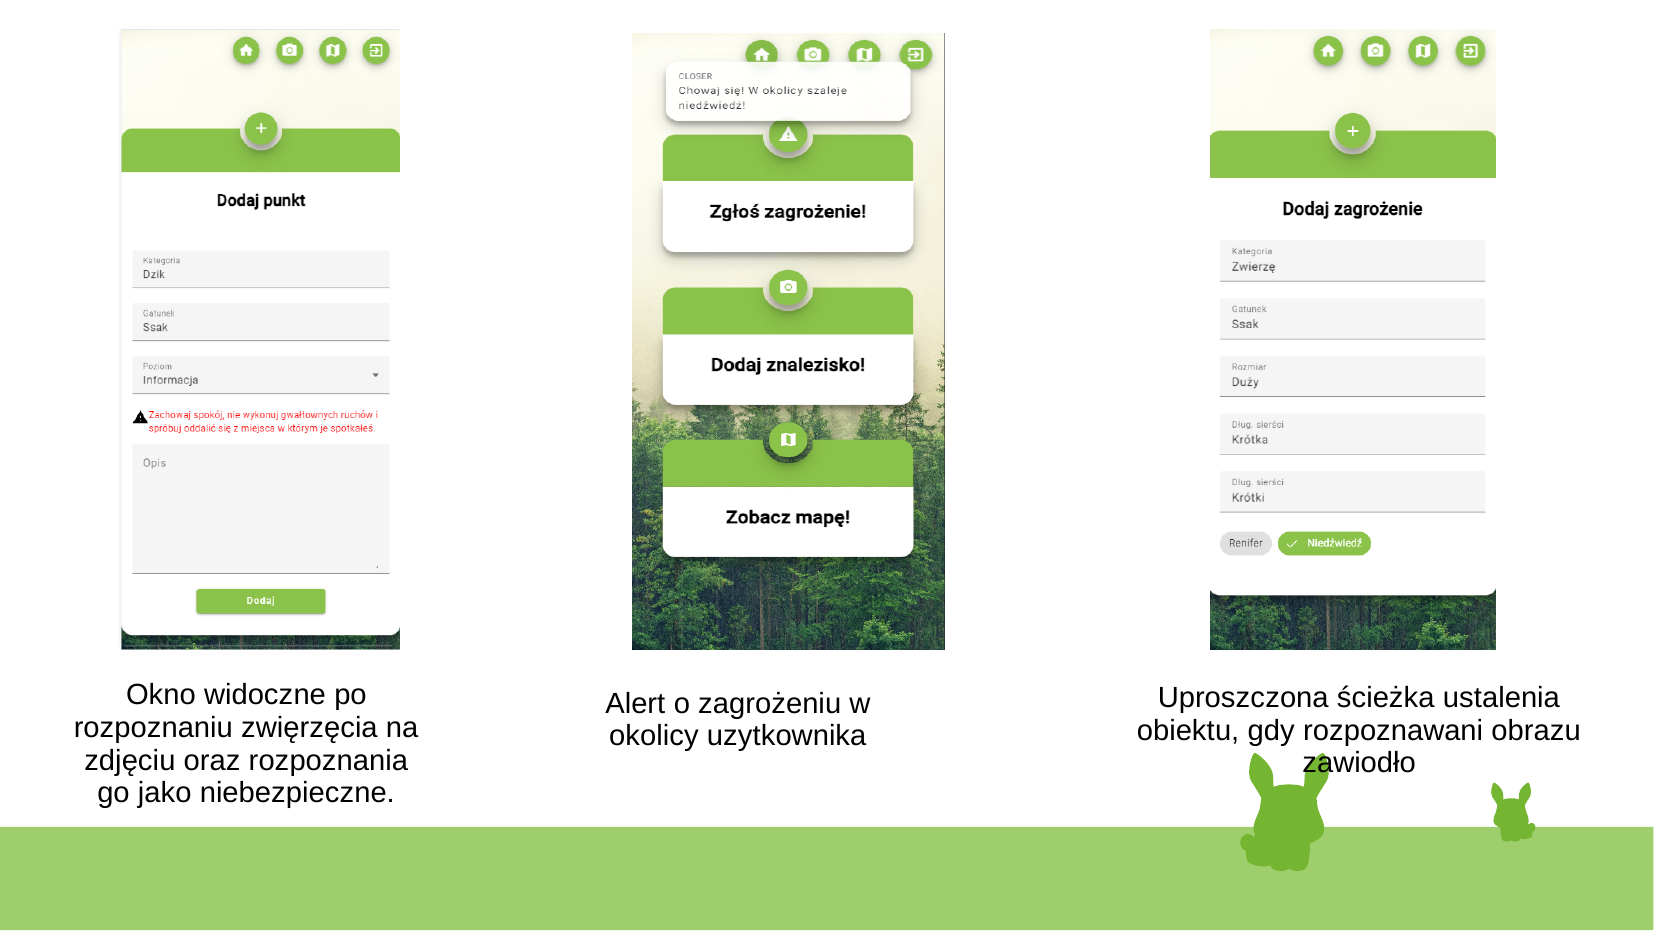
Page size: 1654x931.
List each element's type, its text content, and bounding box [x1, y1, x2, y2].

picture [632, 33, 945, 650]
picture [1210, 29, 1496, 650]
text_box Okno widoczne po rozpoznaniu zwięrzęcia na zdjęciu oraz rozpoznania go jako niebezpieczne. [59, 670, 443, 817]
text_box Alert o zagrożeniu w okolicy uzytkownika [590, 679, 975, 796]
picture [118, 29, 400, 650]
text_box Uproszczona ścieżka ustalenia obiektu, gdy rozpoznawani obrazu zawiodło [1122, 673, 1642, 822]
